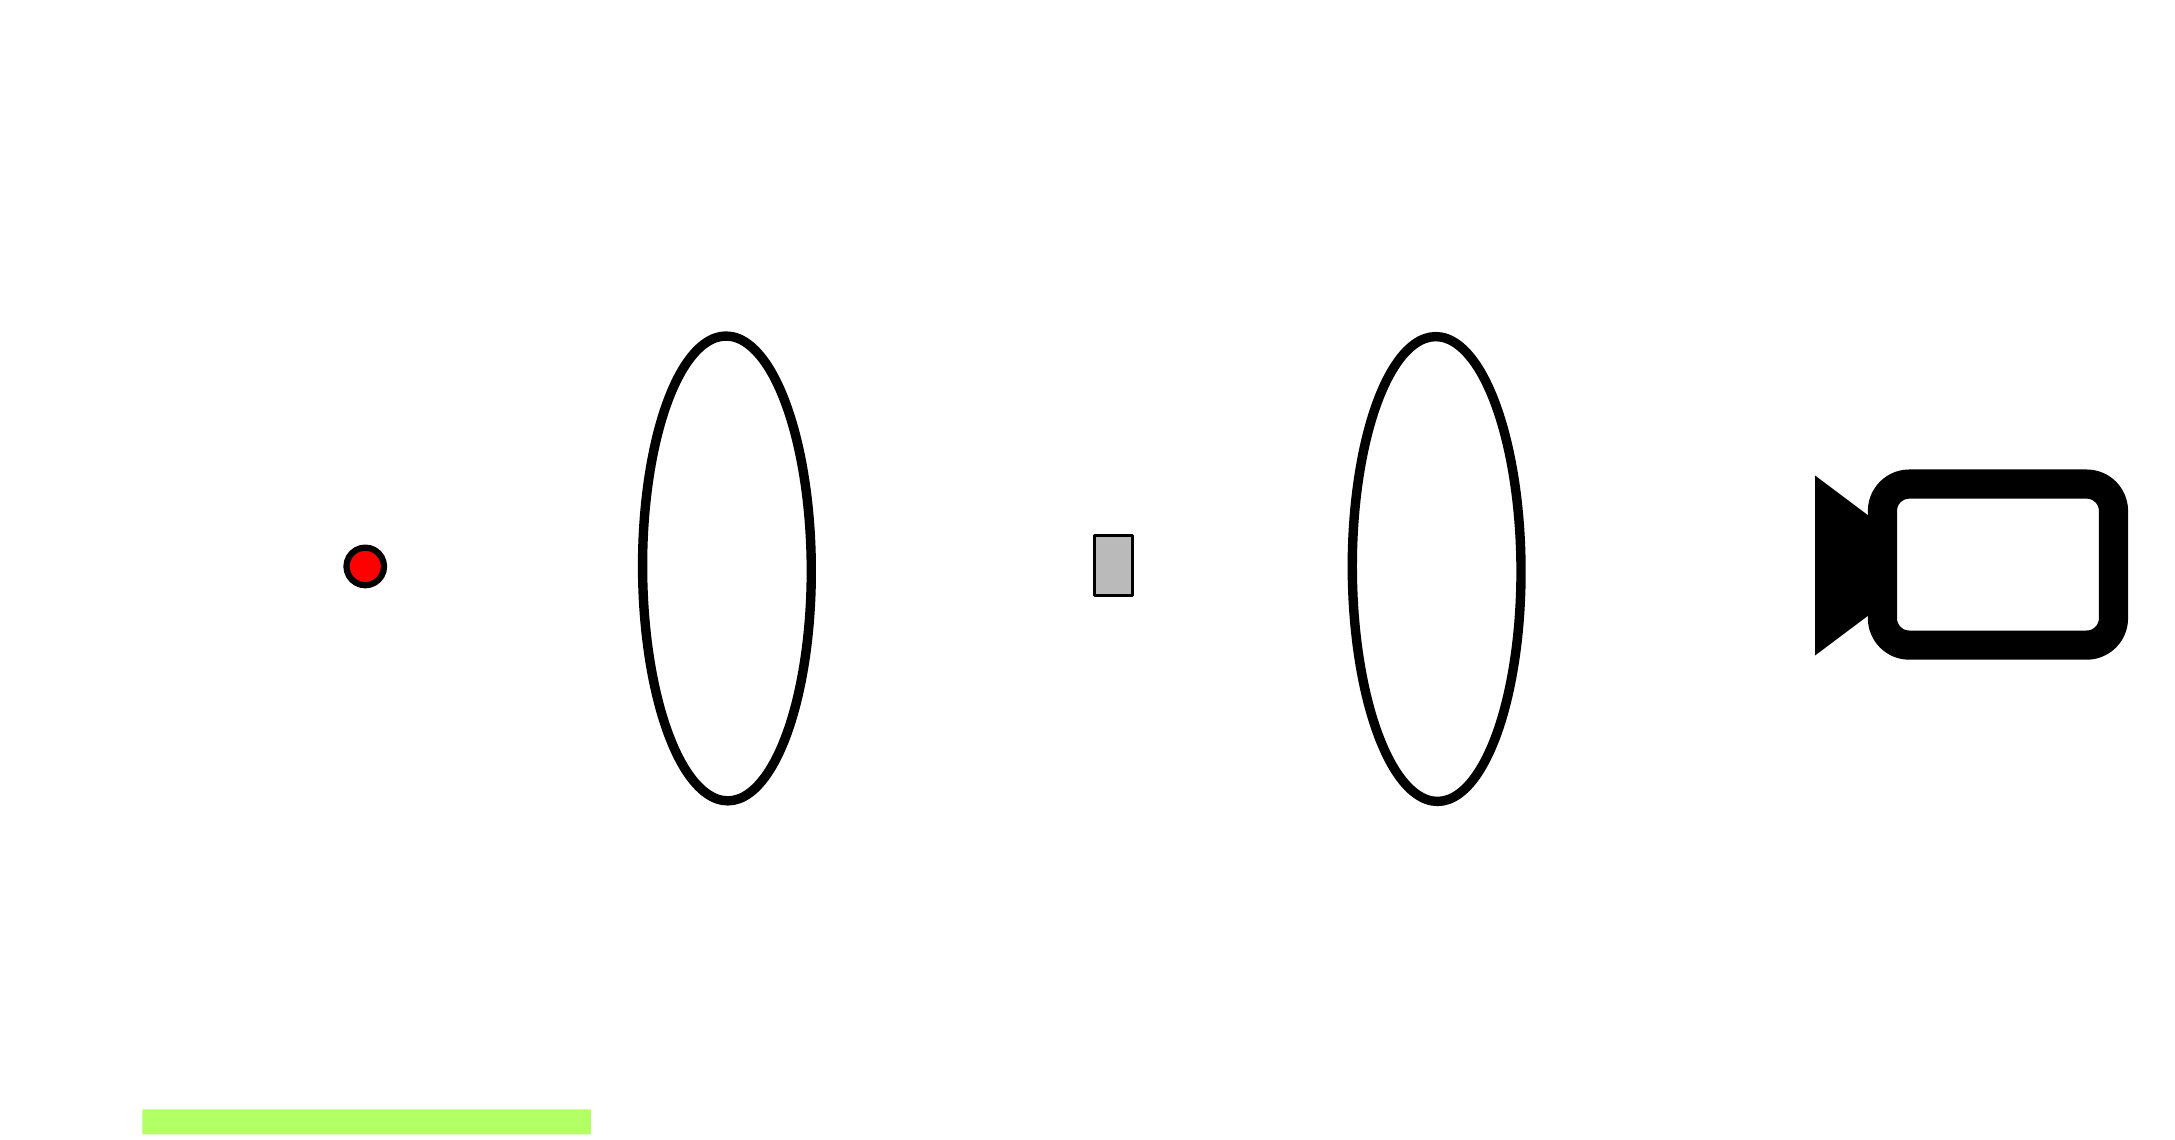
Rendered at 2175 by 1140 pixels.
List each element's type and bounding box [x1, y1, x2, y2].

text_box [642, 336, 812, 801]
text_box [346, 547, 385, 586]
text_box [1352, 336, 1522, 802]
text_box [1094, 535, 1133, 596]
text_box [1815, 475, 1876, 656]
text_box [1882, 484, 2114, 646]
